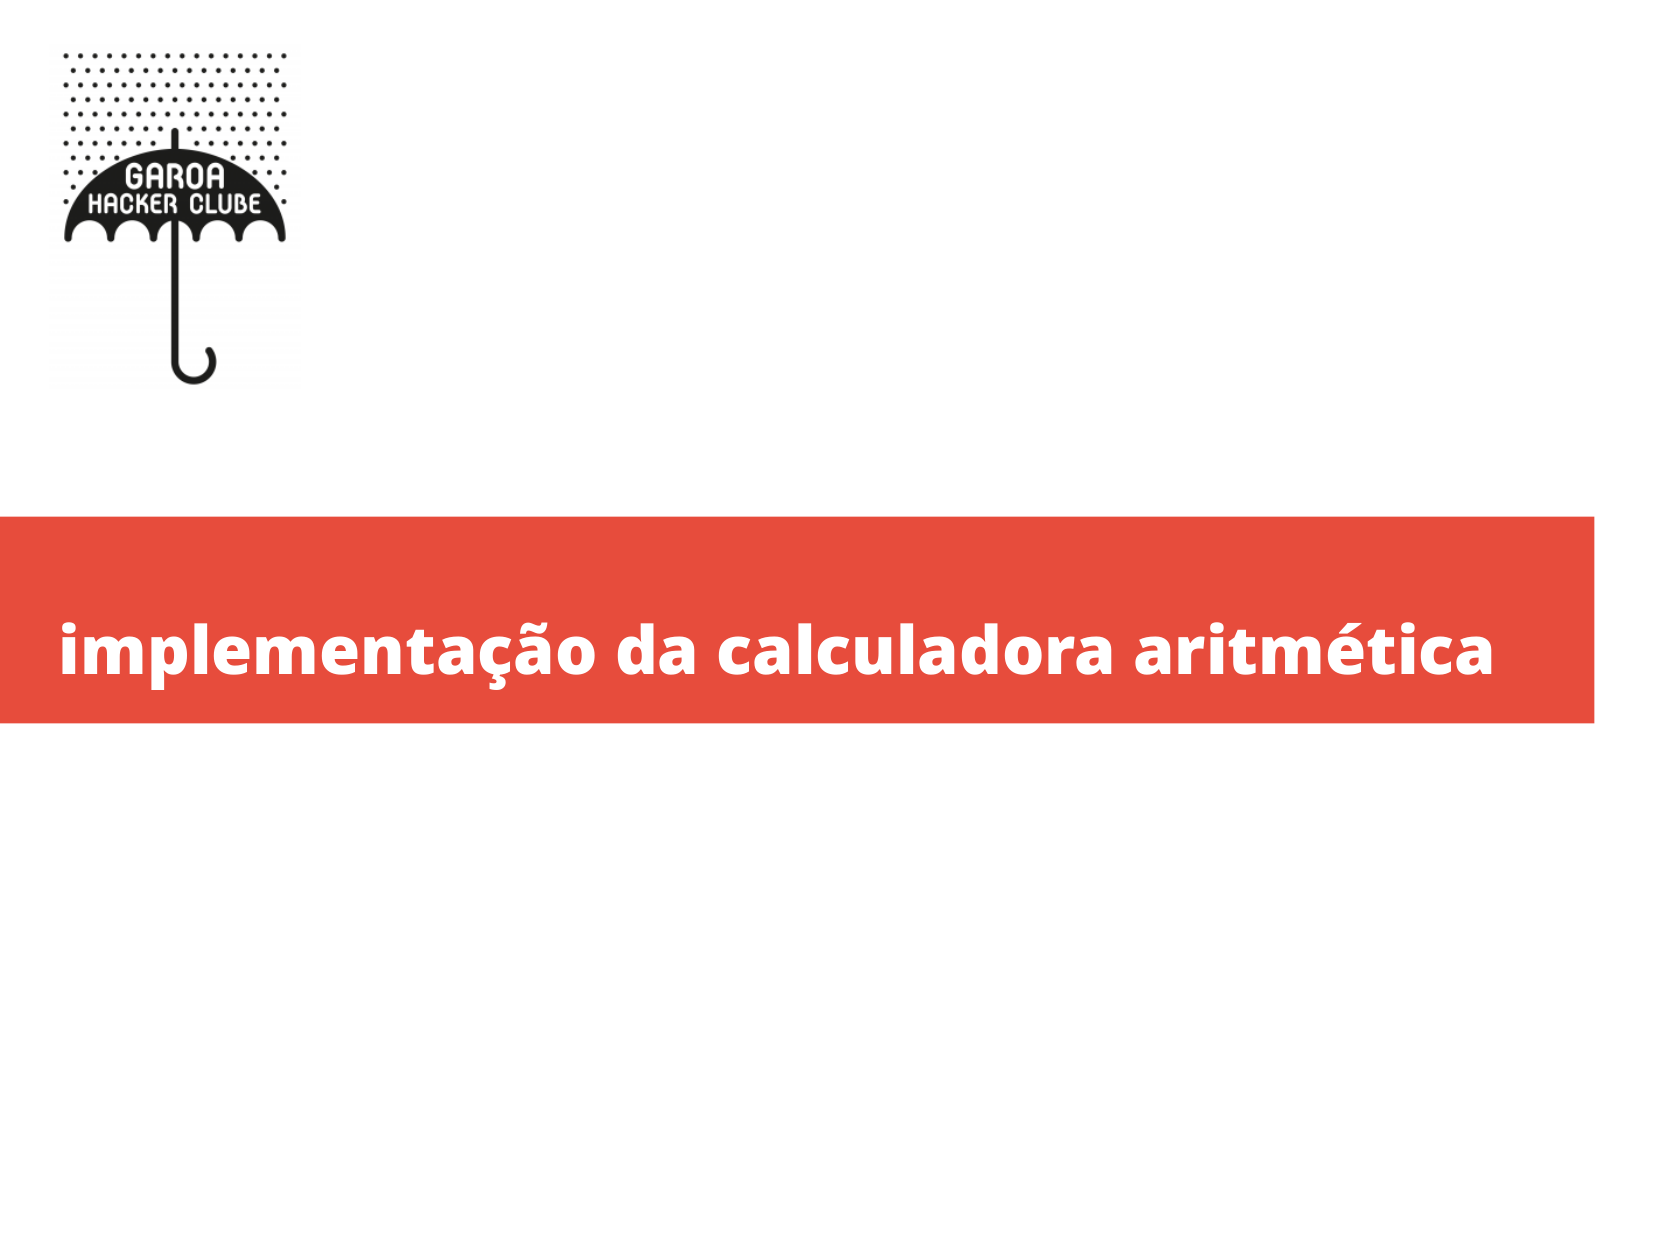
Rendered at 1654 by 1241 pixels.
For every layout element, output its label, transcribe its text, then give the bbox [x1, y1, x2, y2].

picture [49, 44, 301, 394]
title implementação da calculadora aritmética [59, 546, 1595, 694]
